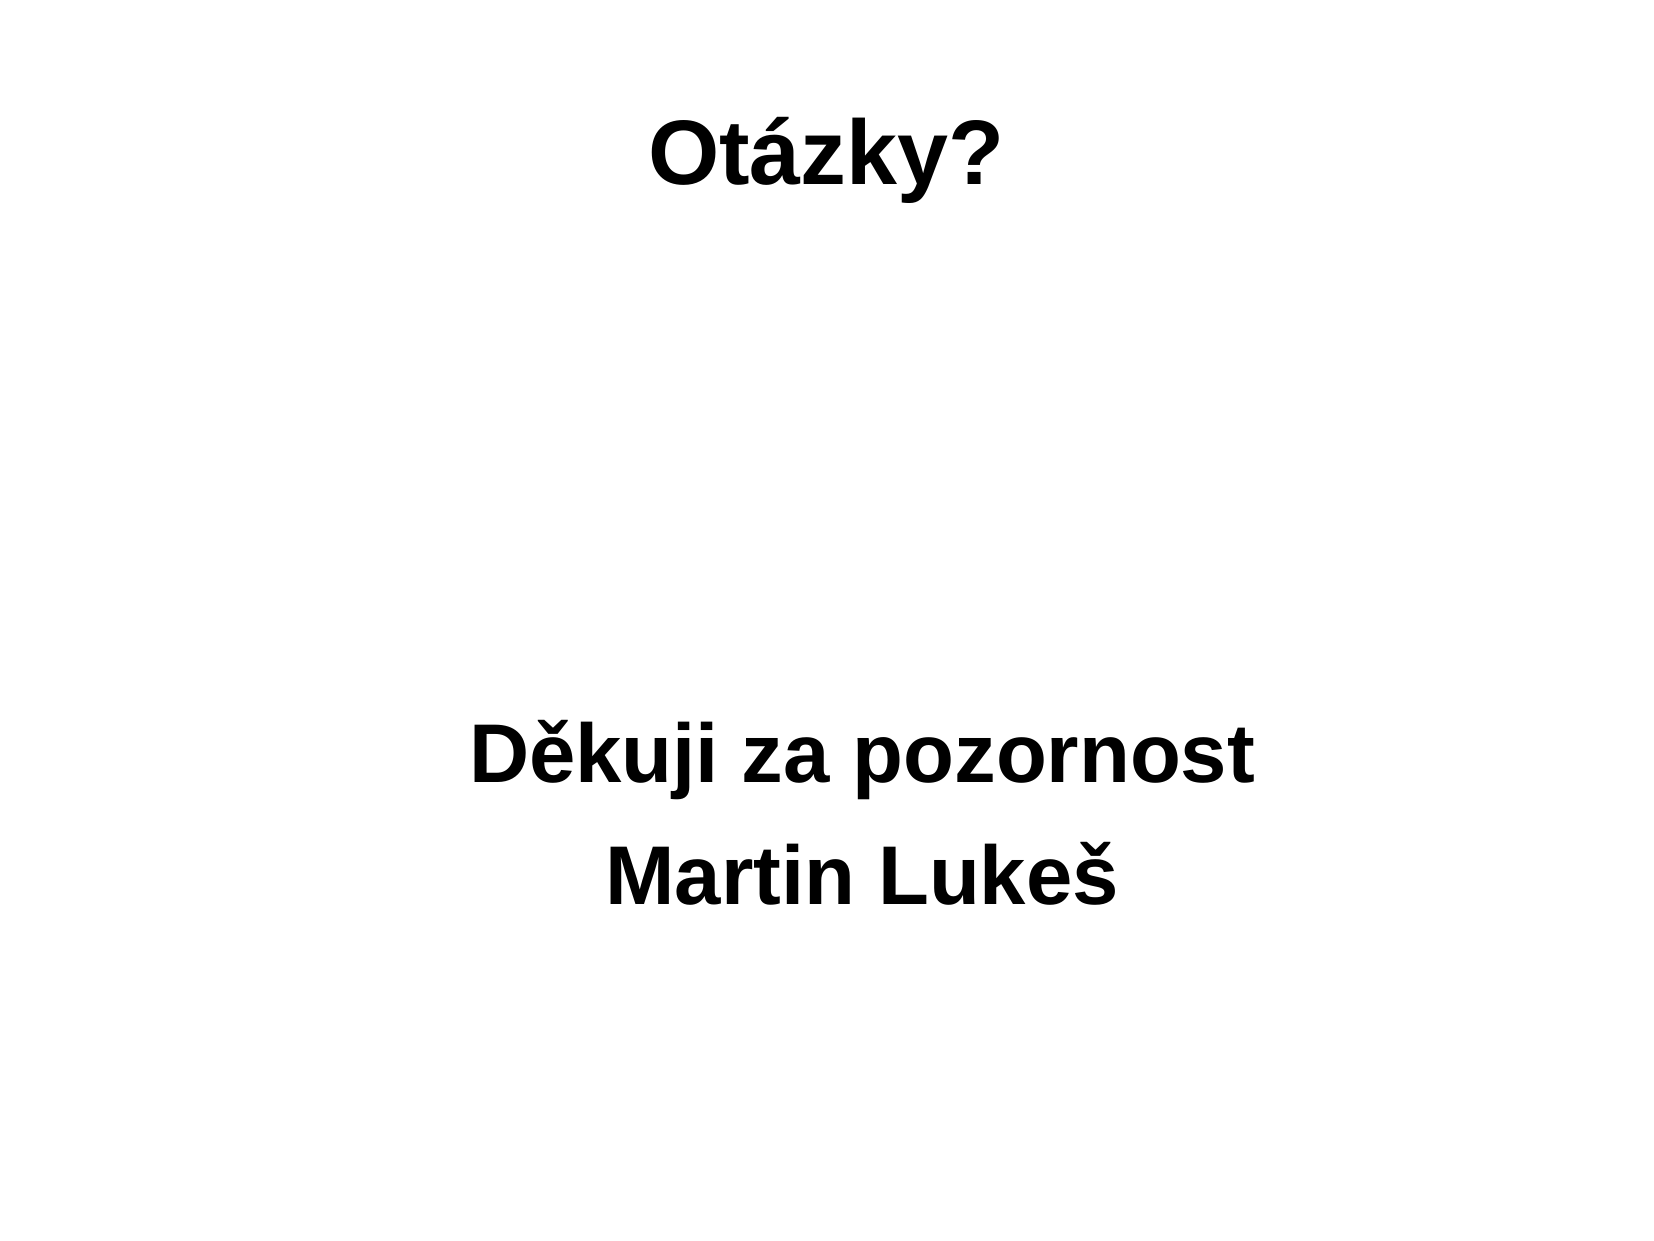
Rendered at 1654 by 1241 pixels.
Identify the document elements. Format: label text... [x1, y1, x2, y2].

list Děkuji za pozornost Martin Lukeš [82, 290, 1571, 1109]
title Otázky? [82, 49, 1571, 257]
